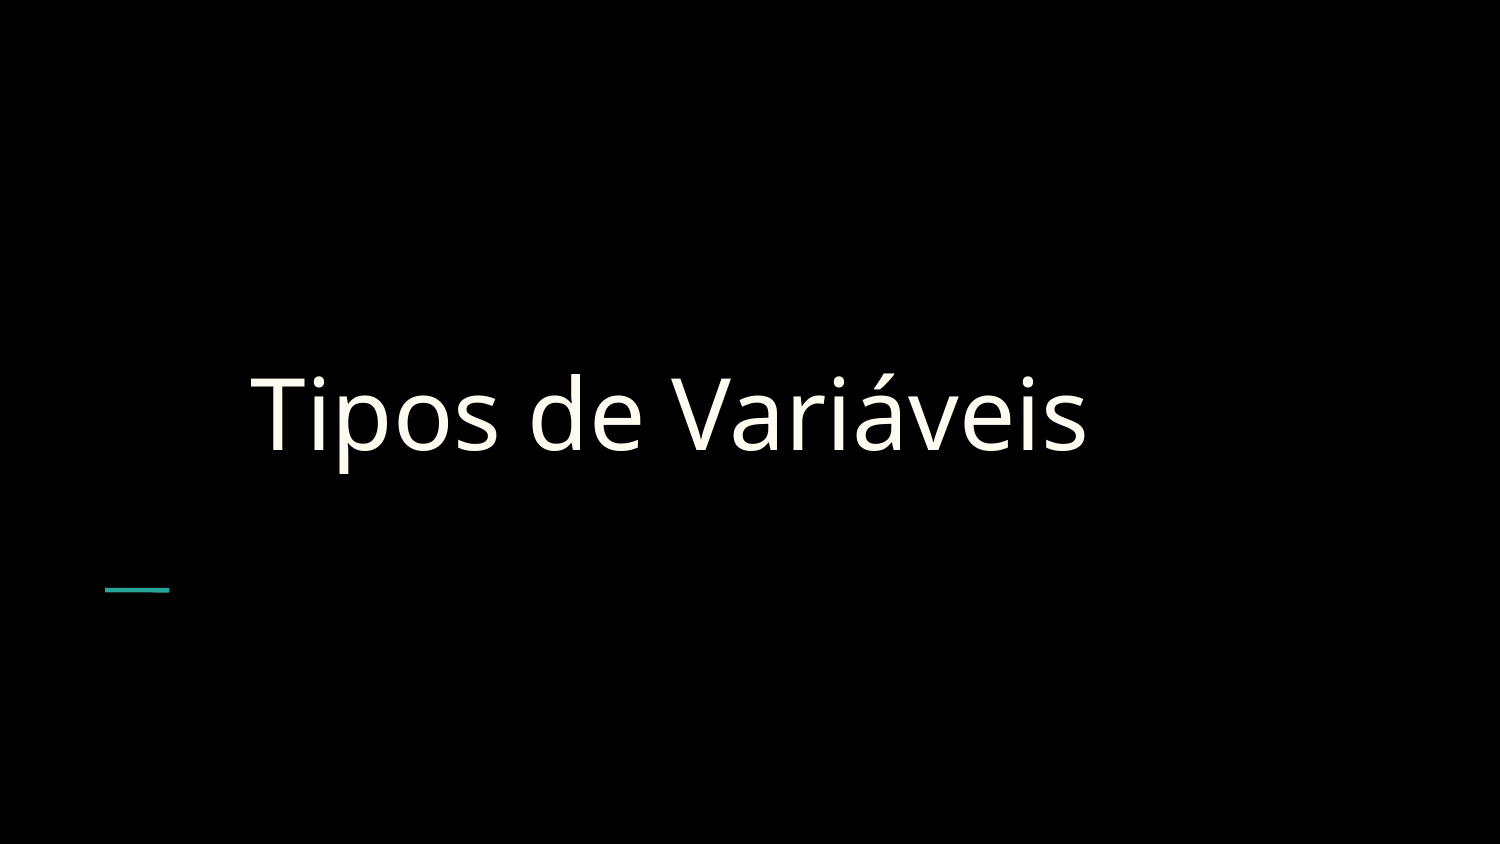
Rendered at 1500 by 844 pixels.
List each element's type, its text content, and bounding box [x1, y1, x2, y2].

text_box Tipos de Variáveis [235, 335, 1339, 486]
